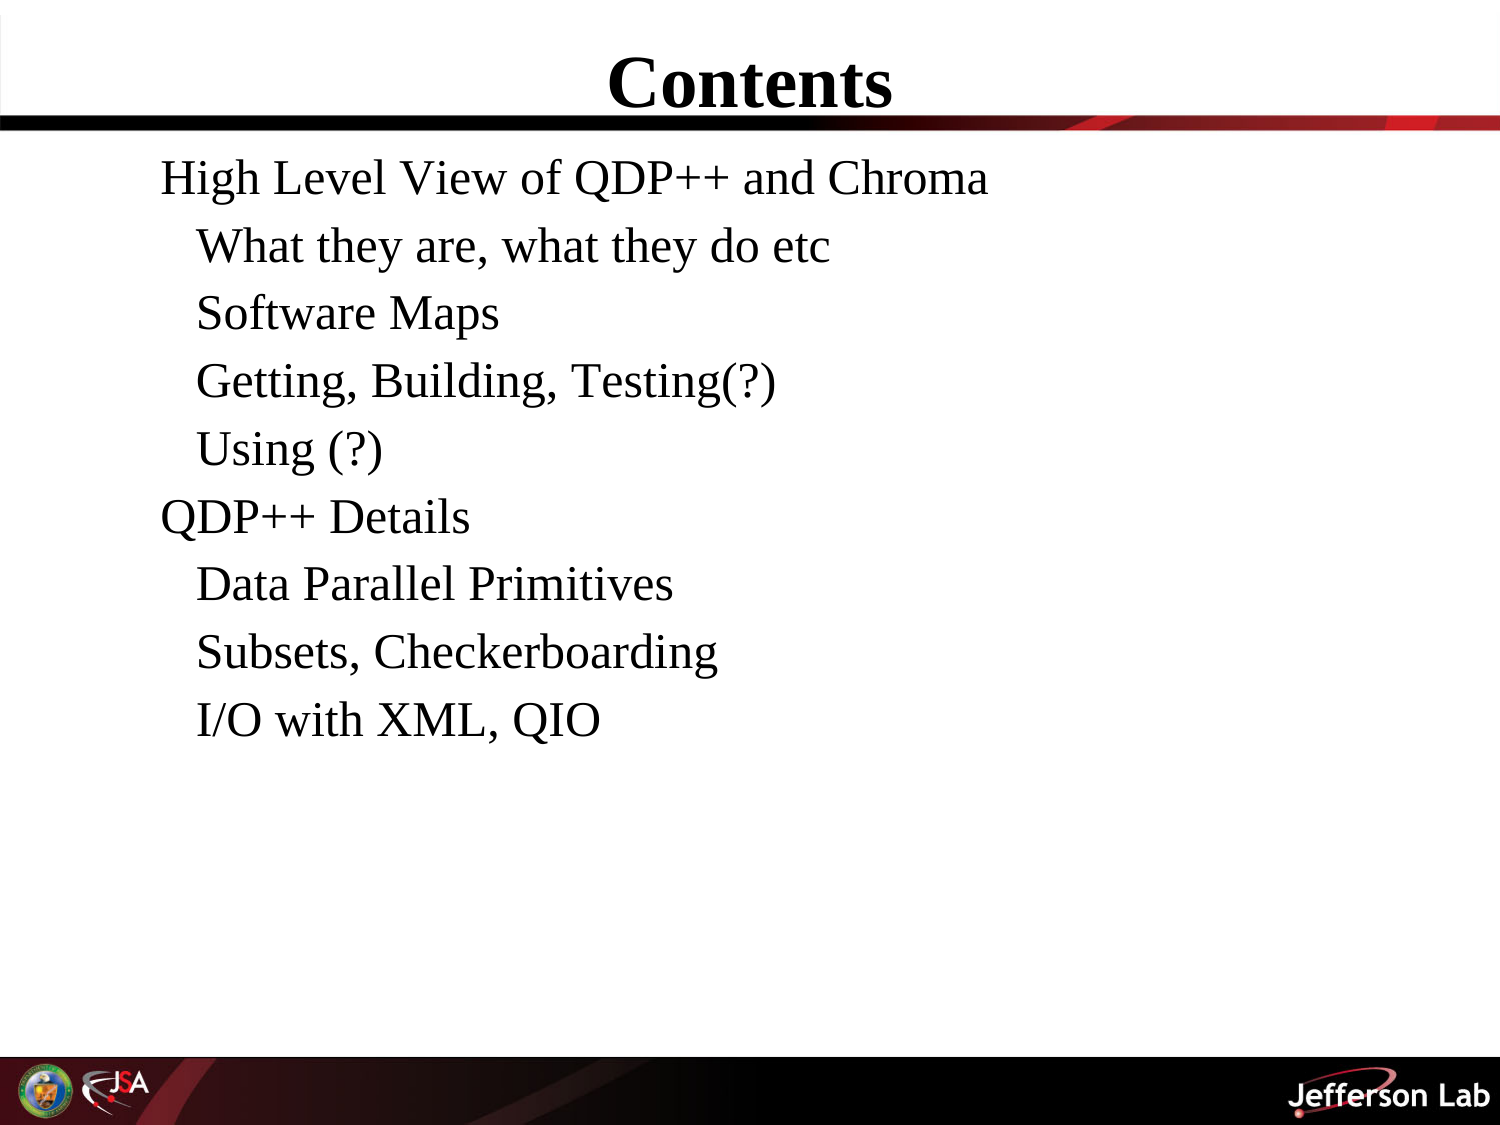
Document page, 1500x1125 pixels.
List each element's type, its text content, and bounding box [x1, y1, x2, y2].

list High Level View of QDP++ and Chroma What they are, what they do etc Software Maps Getting, Building, Testing(?) Using (?) QDP++ Details Data Parallel Primitives Subsets, Checkerboarding I/O with XML, QIO [125, 149, 1401, 1026]
picture [0, 0, 1500, 1125]
title Contents [112, 7, 1388, 158]
